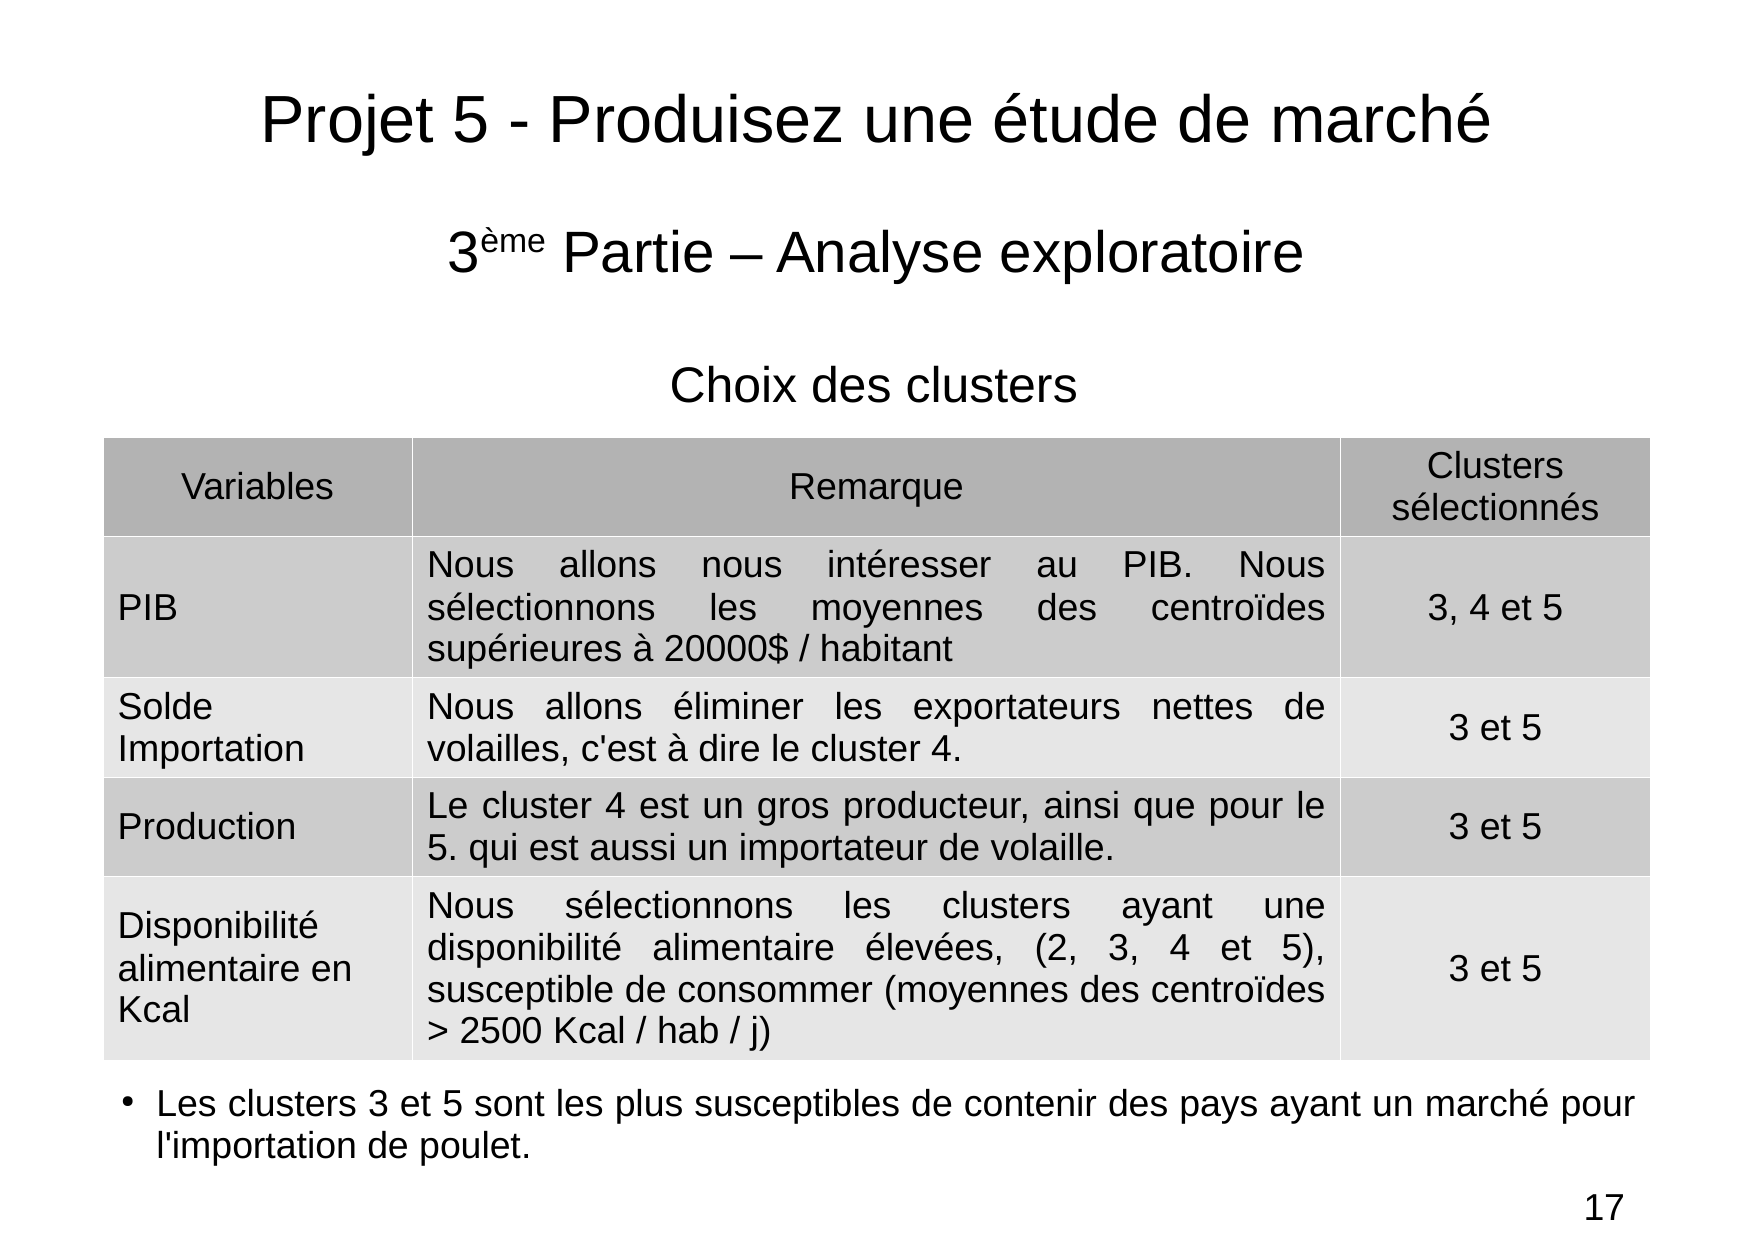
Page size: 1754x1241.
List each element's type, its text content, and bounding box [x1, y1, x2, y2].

table_cell Nous allons nous intéresser au PIB. Nous sélectionnons les moyennes des centroïdes supérieures à 20000$ / habitant [413, 537, 1340, 677]
table_cell 3, 4 et 5 [1341, 537, 1650, 677]
table_cell Production [104, 778, 412, 876]
table_cell Nous allons éliminer les exportateurs nettes de volailles, c'est à dire le cluster 4. [413, 678, 1340, 777]
table_cell 3 et 5 [1341, 778, 1650, 876]
table_header Variables [104, 438, 412, 536]
table_header Remarque [413, 438, 1340, 536]
title Projet 5 - Produisez une étude de marché [140, 48, 1614, 188]
table_cell 3 et 5 [1341, 678, 1650, 777]
table_cell Disponibilité alimentaire en Kcal [104, 877, 412, 1060]
text_box Choix des clusters [105, 321, 1642, 437]
subtitle 3ème Partie – Analyse exploratoire [140, 188, 1614, 316]
table_cell 3 et 5 [1341, 877, 1650, 1060]
text_box Les clusters 3 et 5 sont les plus susceptibles de contenir des pays ayant un marché pour l'importation de poulet. [106, 1074, 1654, 1174]
table_cell Nous sélectionnons les clusters ayant une disponibilité alimentaire élevées, (2, 3, 4 et 5), susceptible de consommer (moyennes des centroïdes > 2500 Kcal / hab / j) [413, 877, 1340, 1060]
table_cell PIB [104, 537, 412, 677]
table_cell Le cluster 4 est un gros producteur, ainsi que pour le 5. qui est aussi un importateur de volaille. [413, 778, 1340, 876]
text_box <numéro> [1568, 1178, 1754, 1241]
table_cell Solde Importation [104, 678, 412, 777]
table_header Clusters sélectionnés [1341, 438, 1650, 536]
